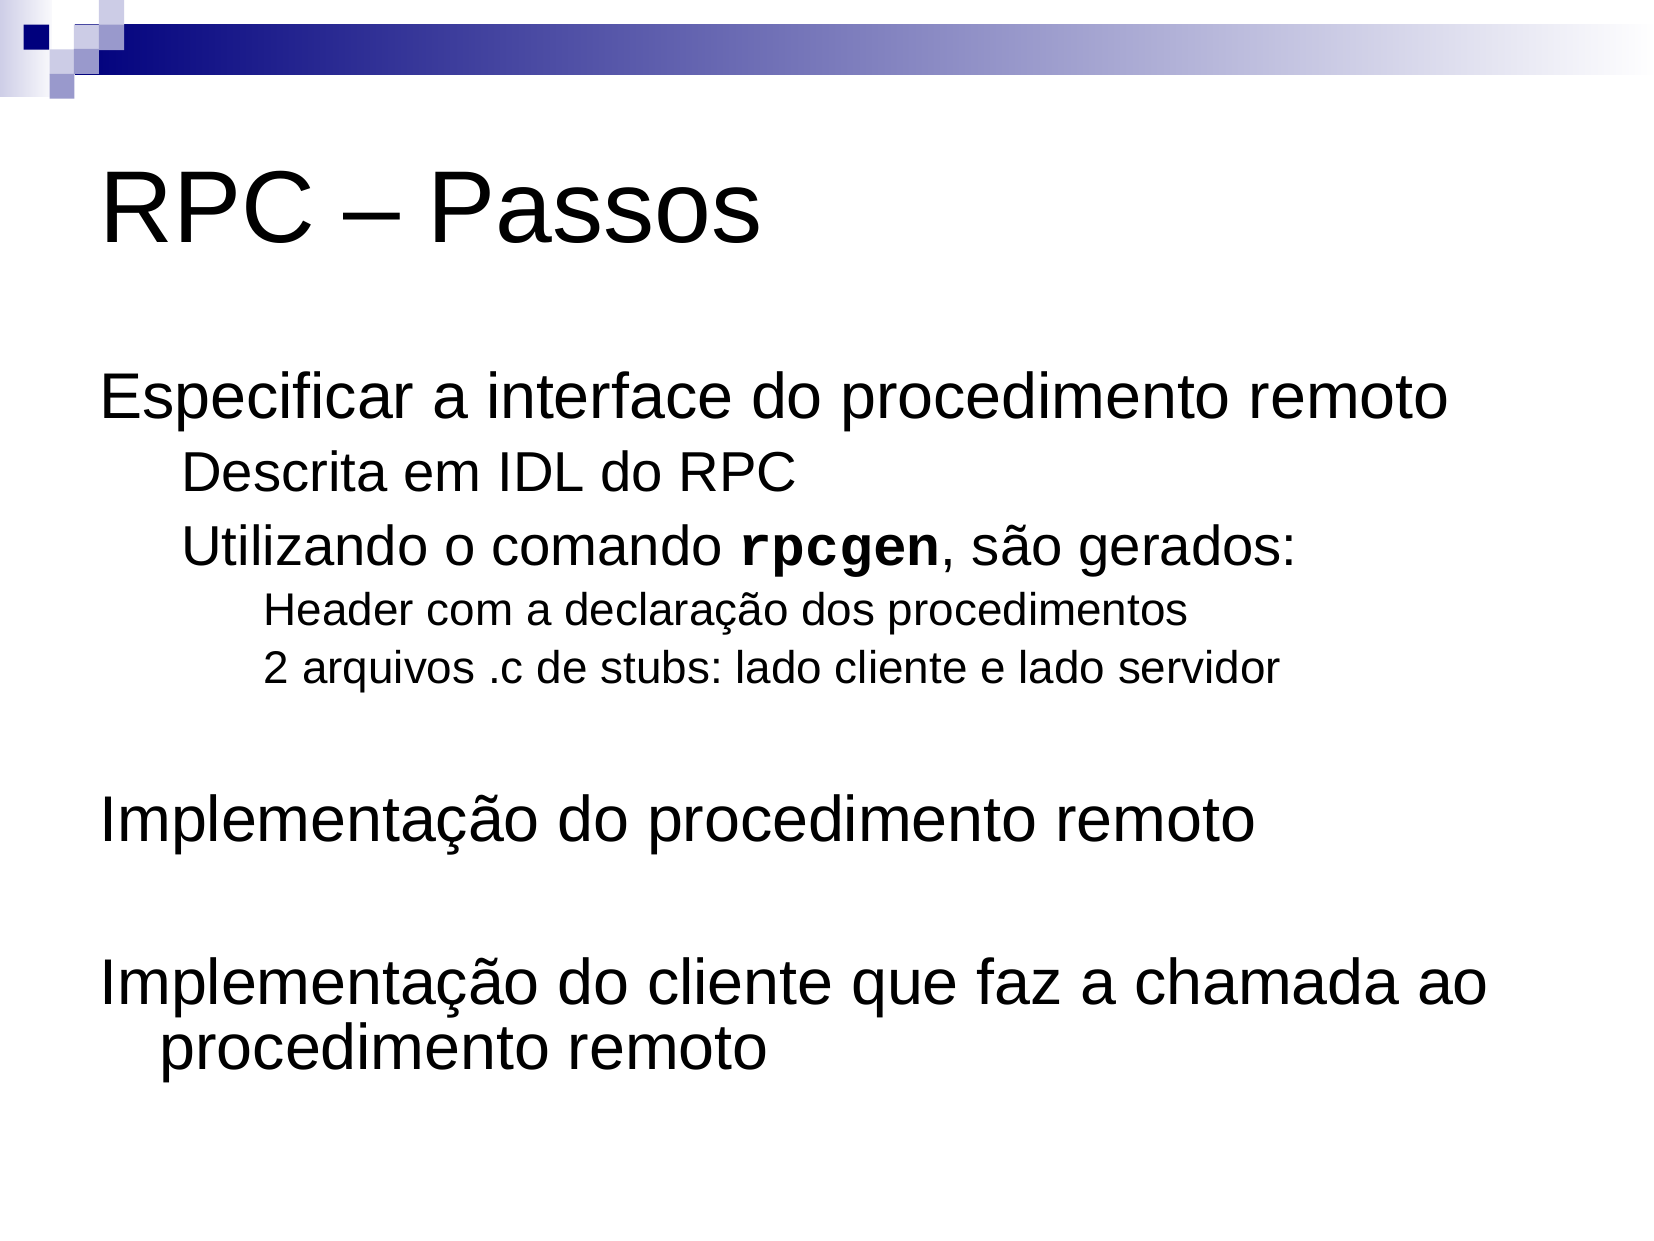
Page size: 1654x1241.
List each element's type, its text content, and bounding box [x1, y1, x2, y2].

list Especificar a interface do procedimento remoto Descrita em IDL do RPC Utilizando o comando rpcgen, são gerados: Header com a declaração dos procedimentos 2 arquivos .c de stubs: lado cliente e lado servidor Implementação do procedimento remoto Implementação do cliente que faz a chamada ao procedimento remoto [82, 358, 1572, 1215]
title RPC – Passos [82, 82, 1572, 331]
